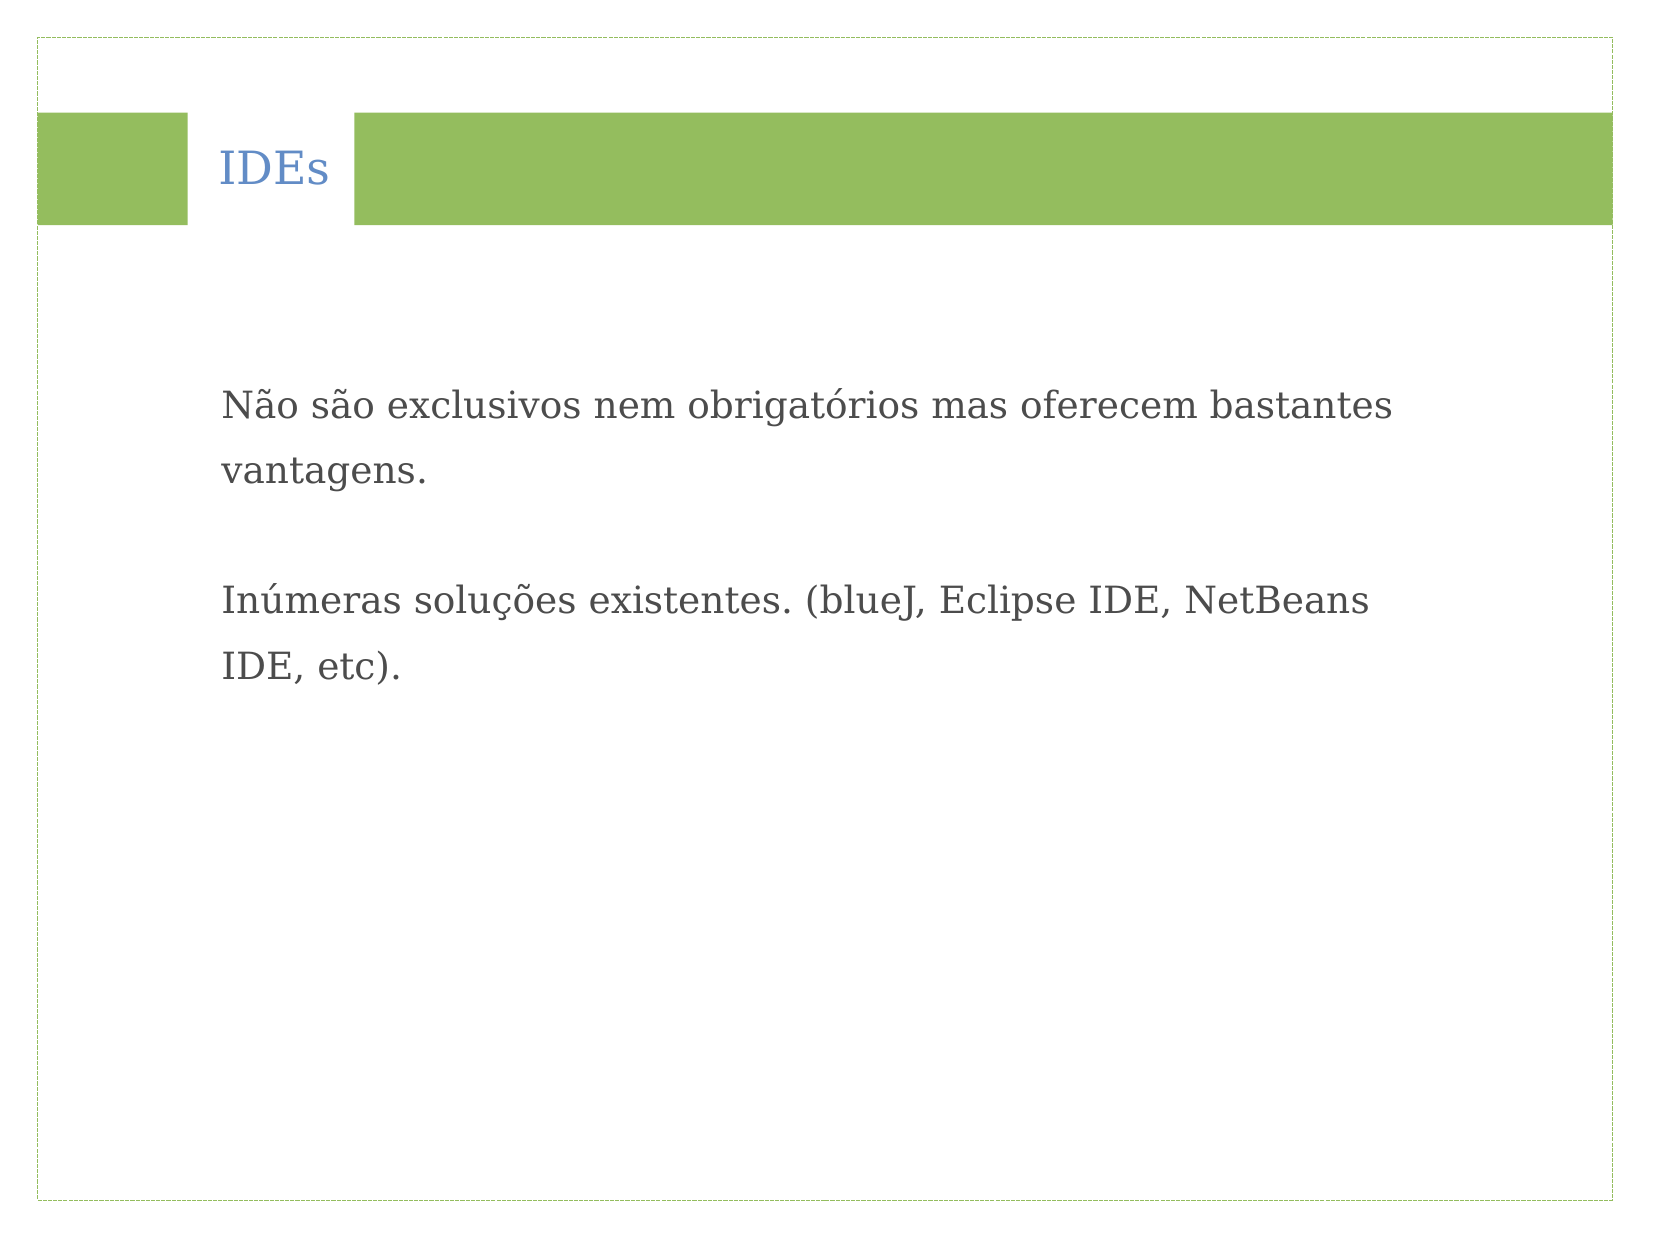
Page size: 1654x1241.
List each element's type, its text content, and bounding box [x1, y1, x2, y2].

text_box [354, 112, 1613, 226]
text_box Não são exclusivos nem obrigatórios mas oferecem bastantes vantagens. Inúmeras soluções existentes. (blueJ, Eclipse IDE, NetBeans IDE, etc). [206, 354, 1477, 880]
text_box [37, 112, 188, 226]
text_box IDEs [203, 134, 345, 203]
